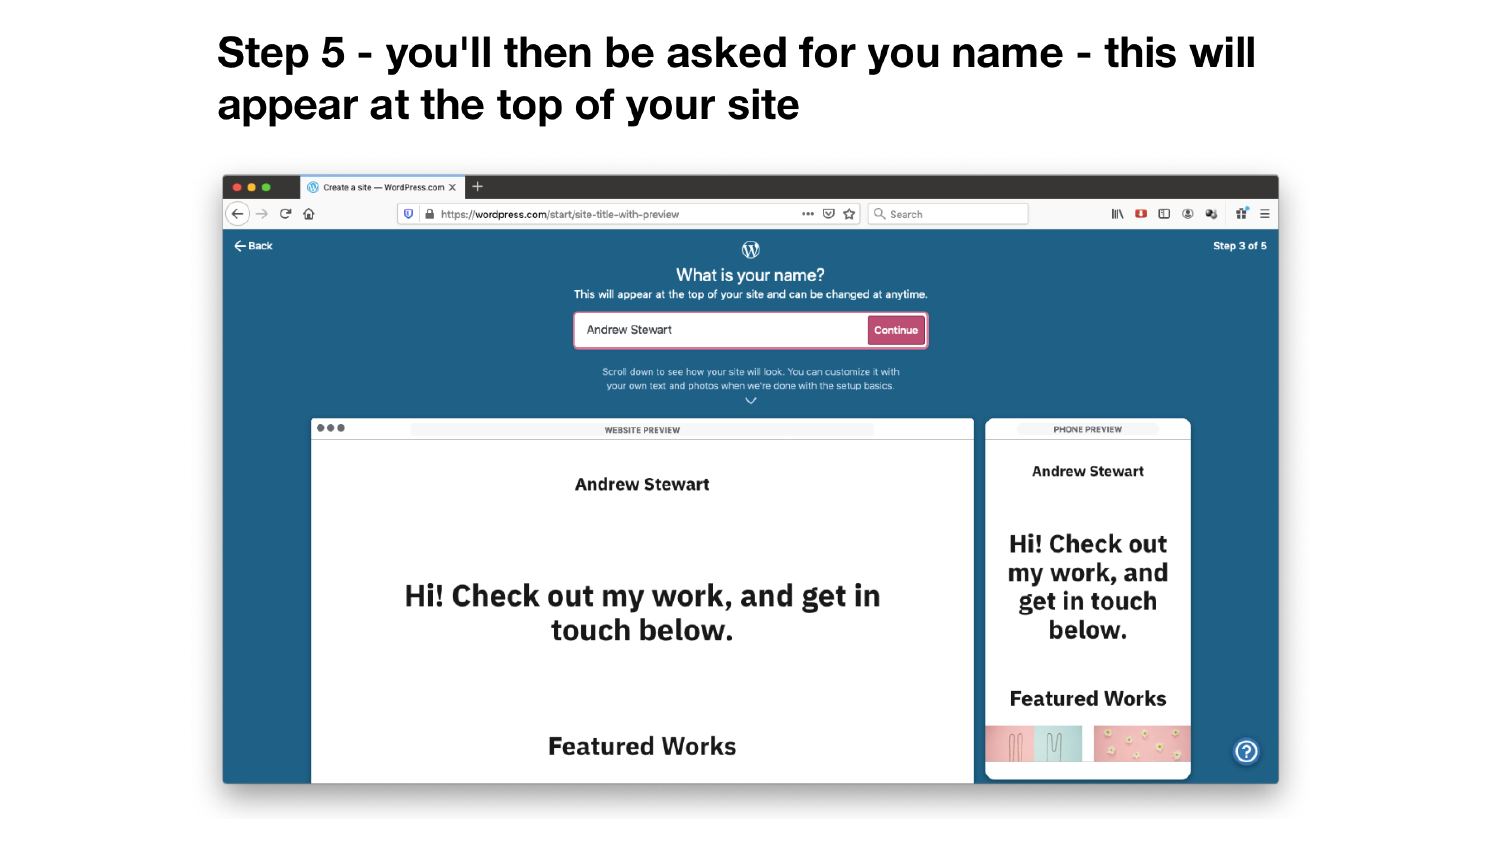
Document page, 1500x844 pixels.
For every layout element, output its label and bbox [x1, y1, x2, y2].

picture [191, 24, 1309, 819]
